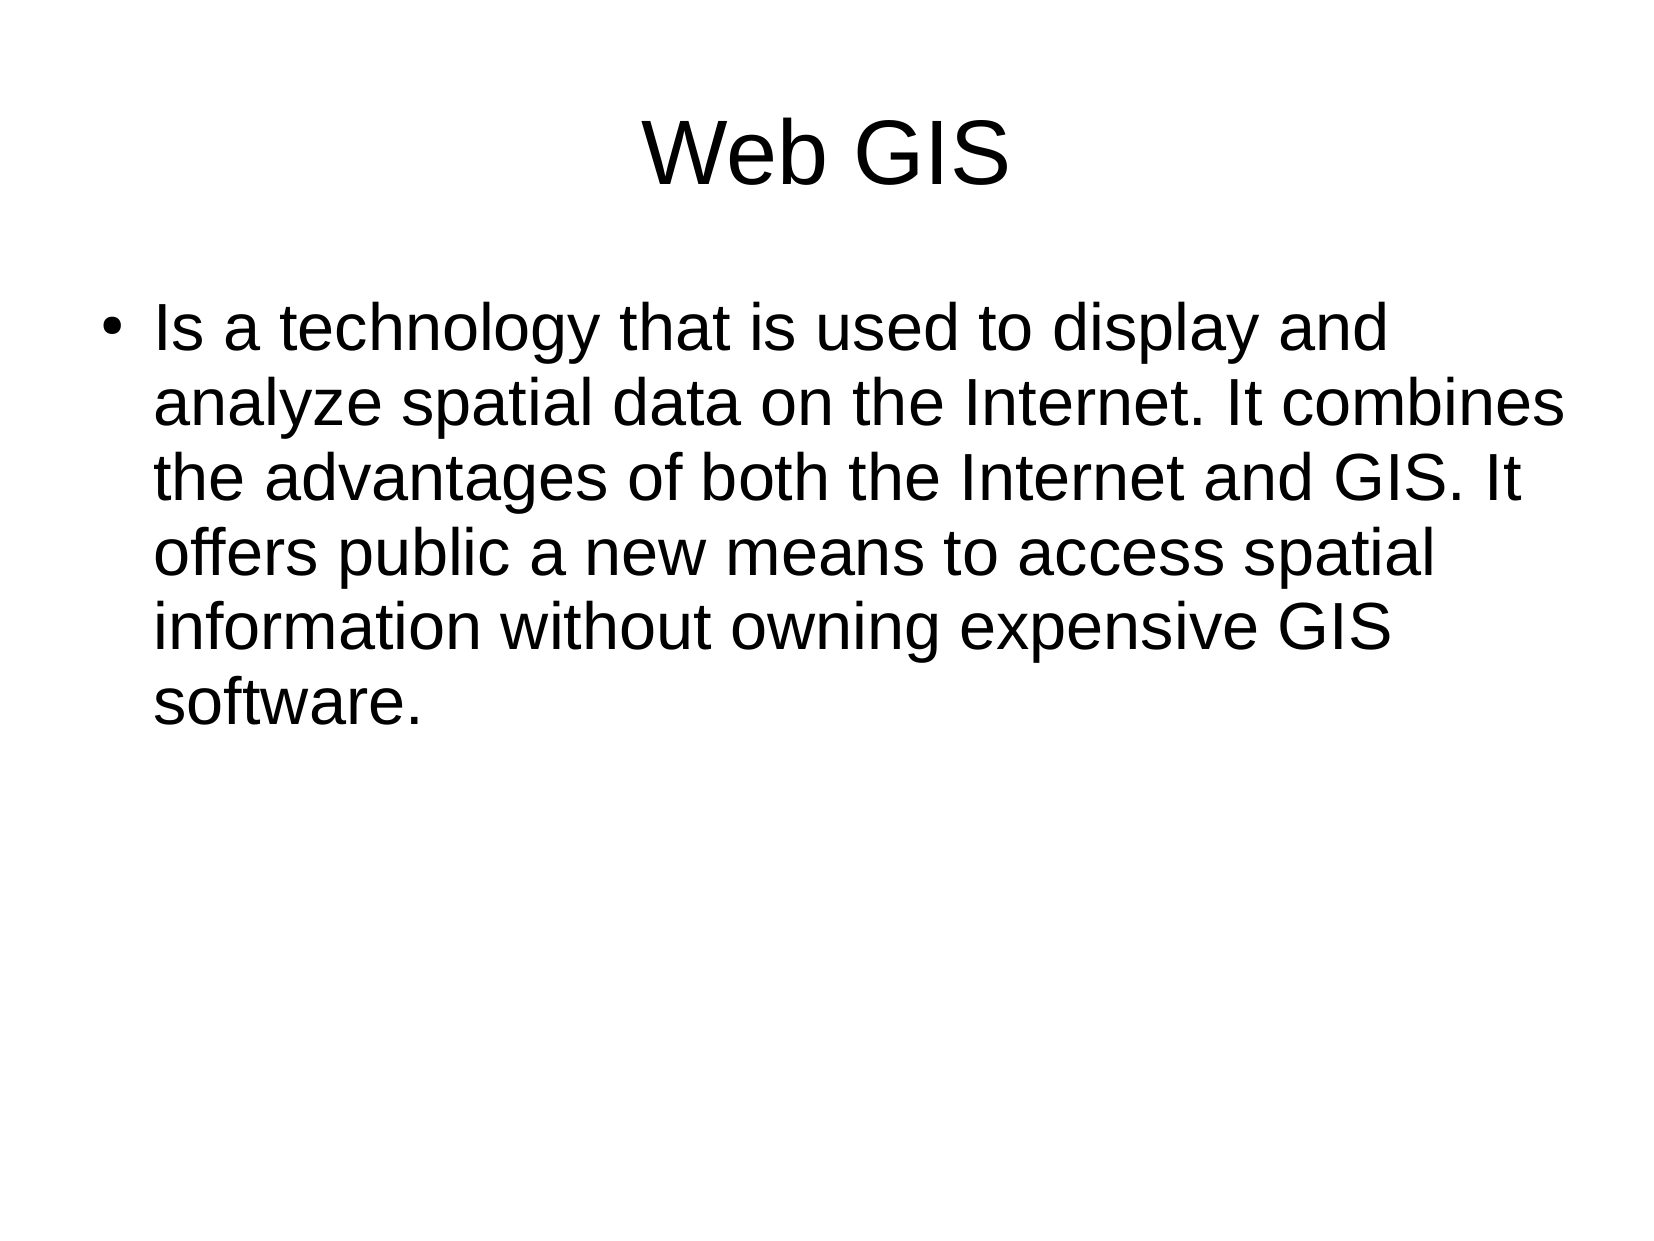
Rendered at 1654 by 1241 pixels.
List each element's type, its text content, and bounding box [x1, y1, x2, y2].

title Web GIS [82, 49, 1571, 257]
list Is a technology that is used to display and analyze spatial data on the Internet. It combines the advantages of both the Internet and GIS. It offers public a new means to access spatial information without owning expensive GIS software. [82, 290, 1571, 1010]
